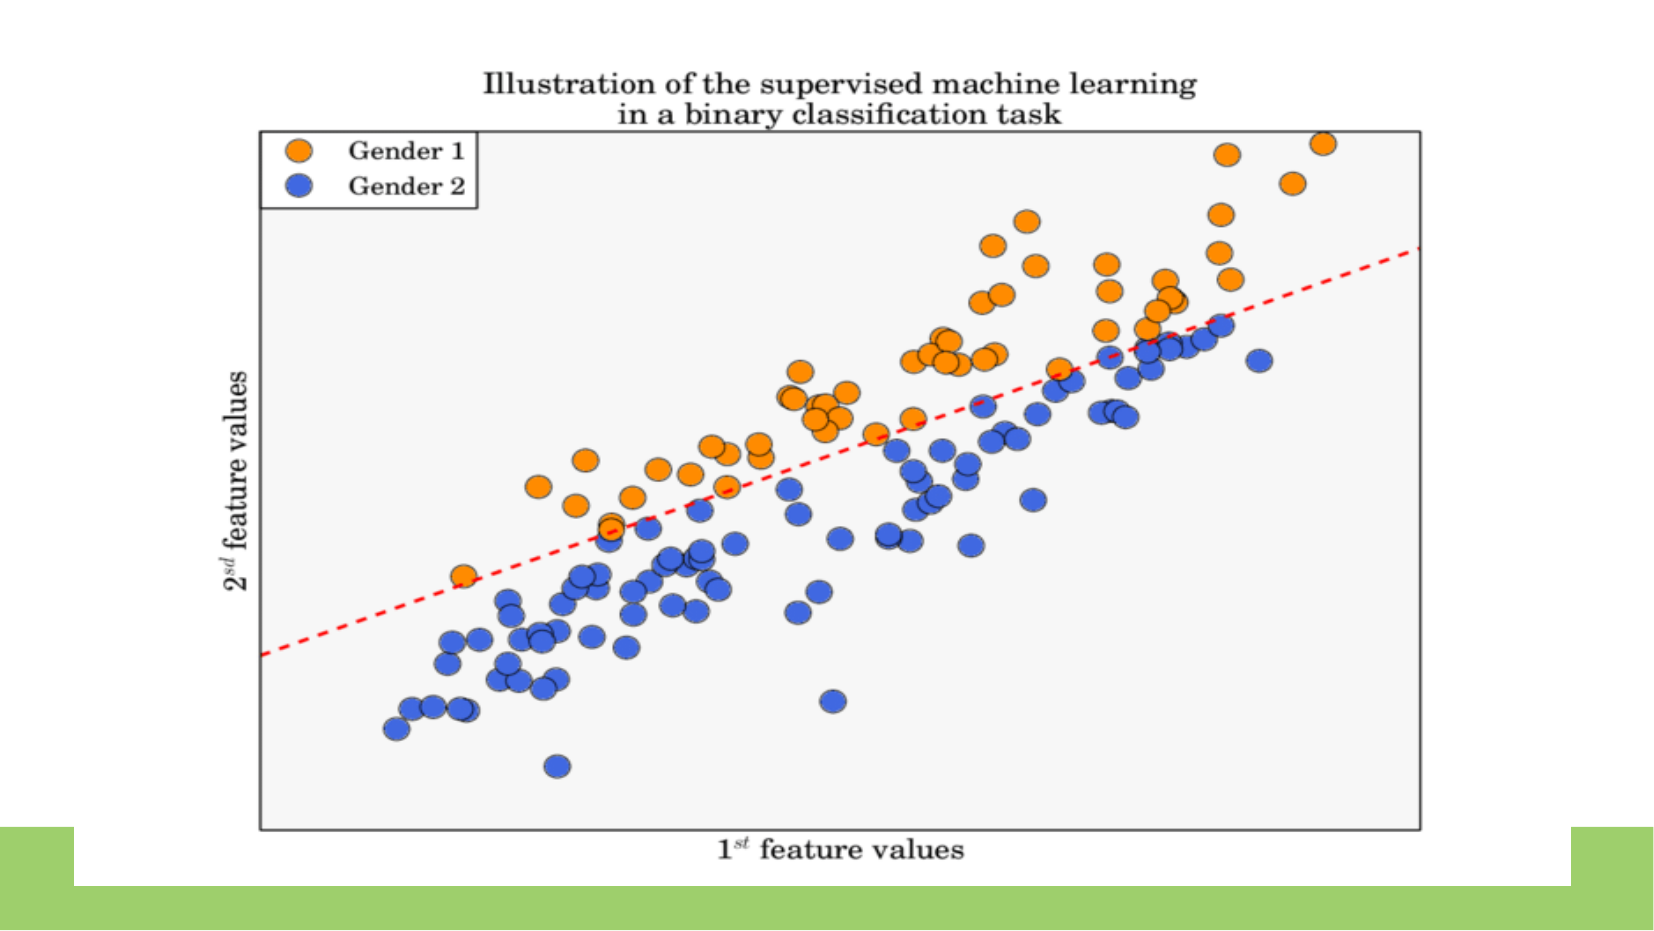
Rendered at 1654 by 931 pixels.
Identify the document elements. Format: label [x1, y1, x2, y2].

picture [74, 44, 1571, 886]
